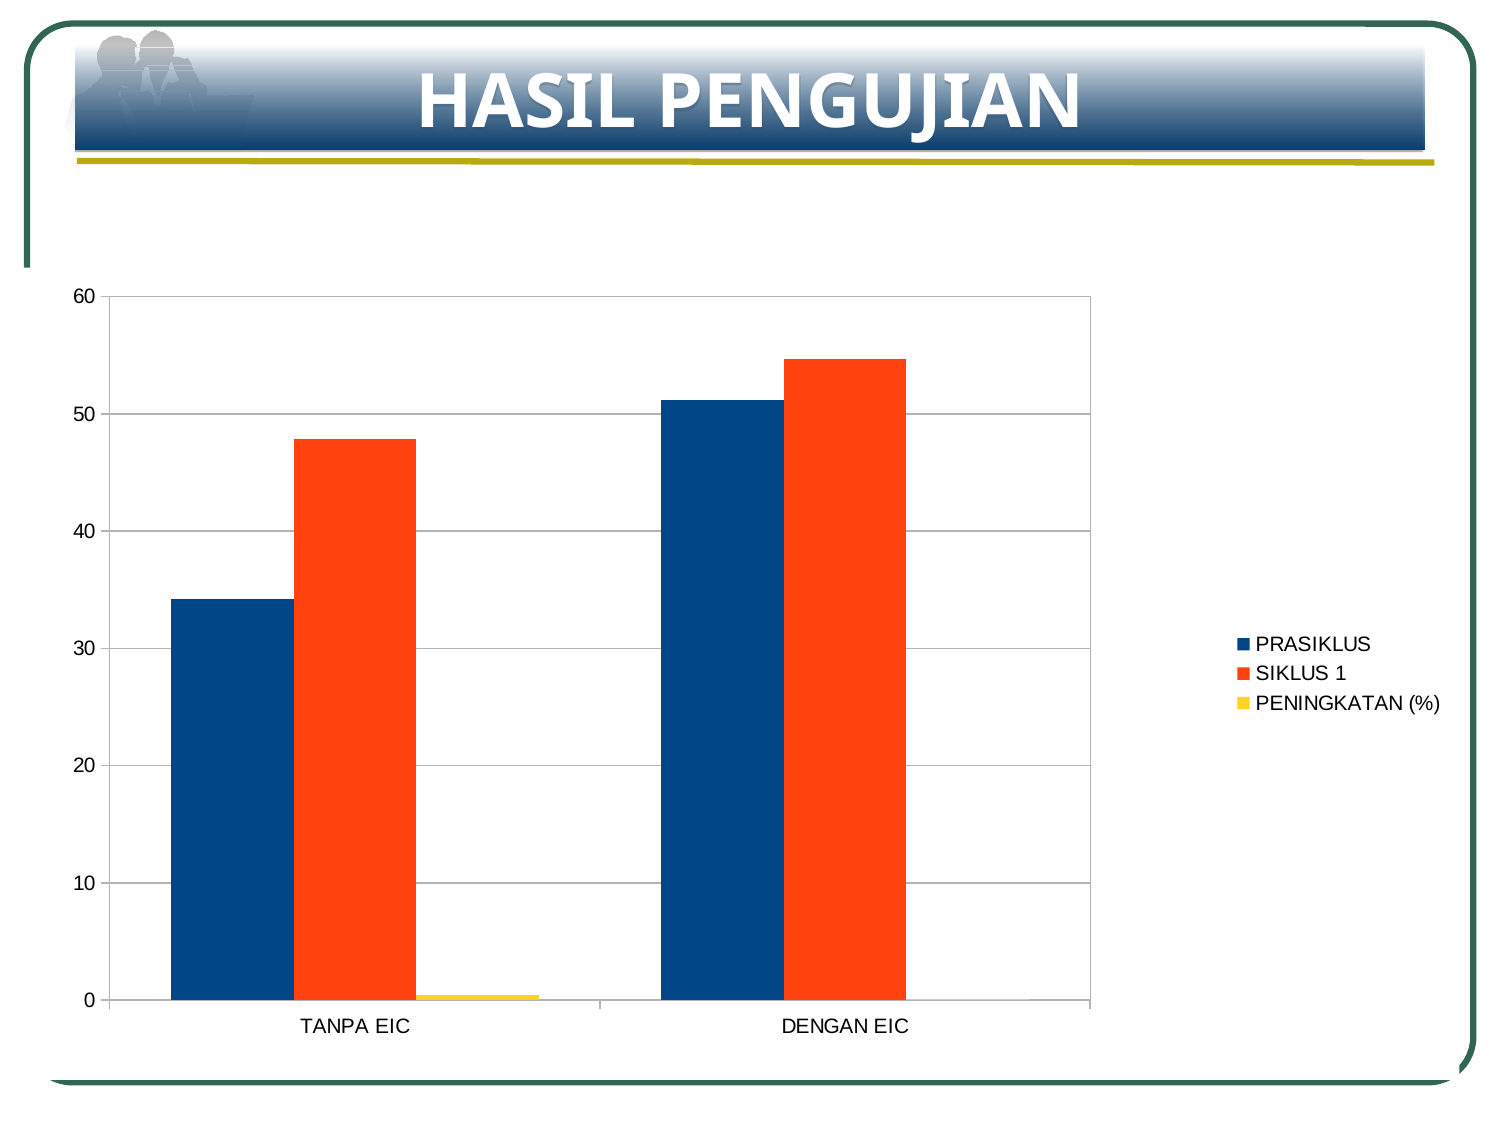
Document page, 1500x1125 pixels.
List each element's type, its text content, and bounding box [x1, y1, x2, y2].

chart [15, 267, 1460, 1080]
text_box HASIL PENGUJIAN [75, 45, 1425, 150]
